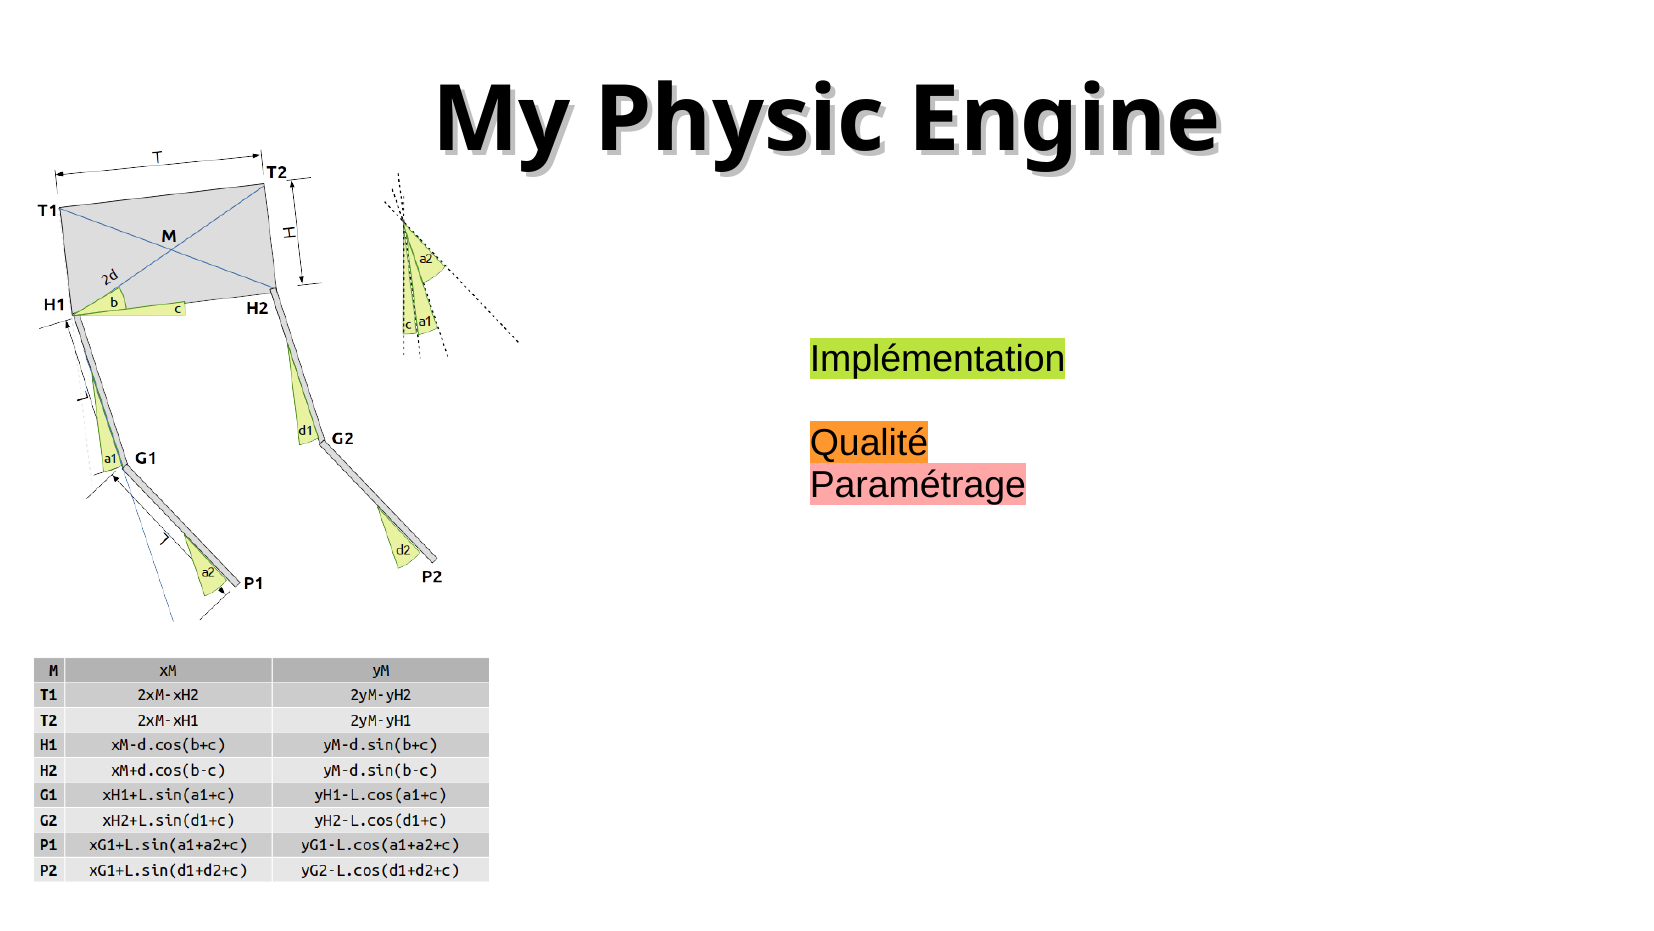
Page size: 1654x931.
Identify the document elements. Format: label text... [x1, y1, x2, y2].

title My Physic Engine [82, 37, 1571, 193]
text_box Implémentation Qualité Paramétrage [795, 330, 1081, 555]
picture [30, 149, 520, 882]
